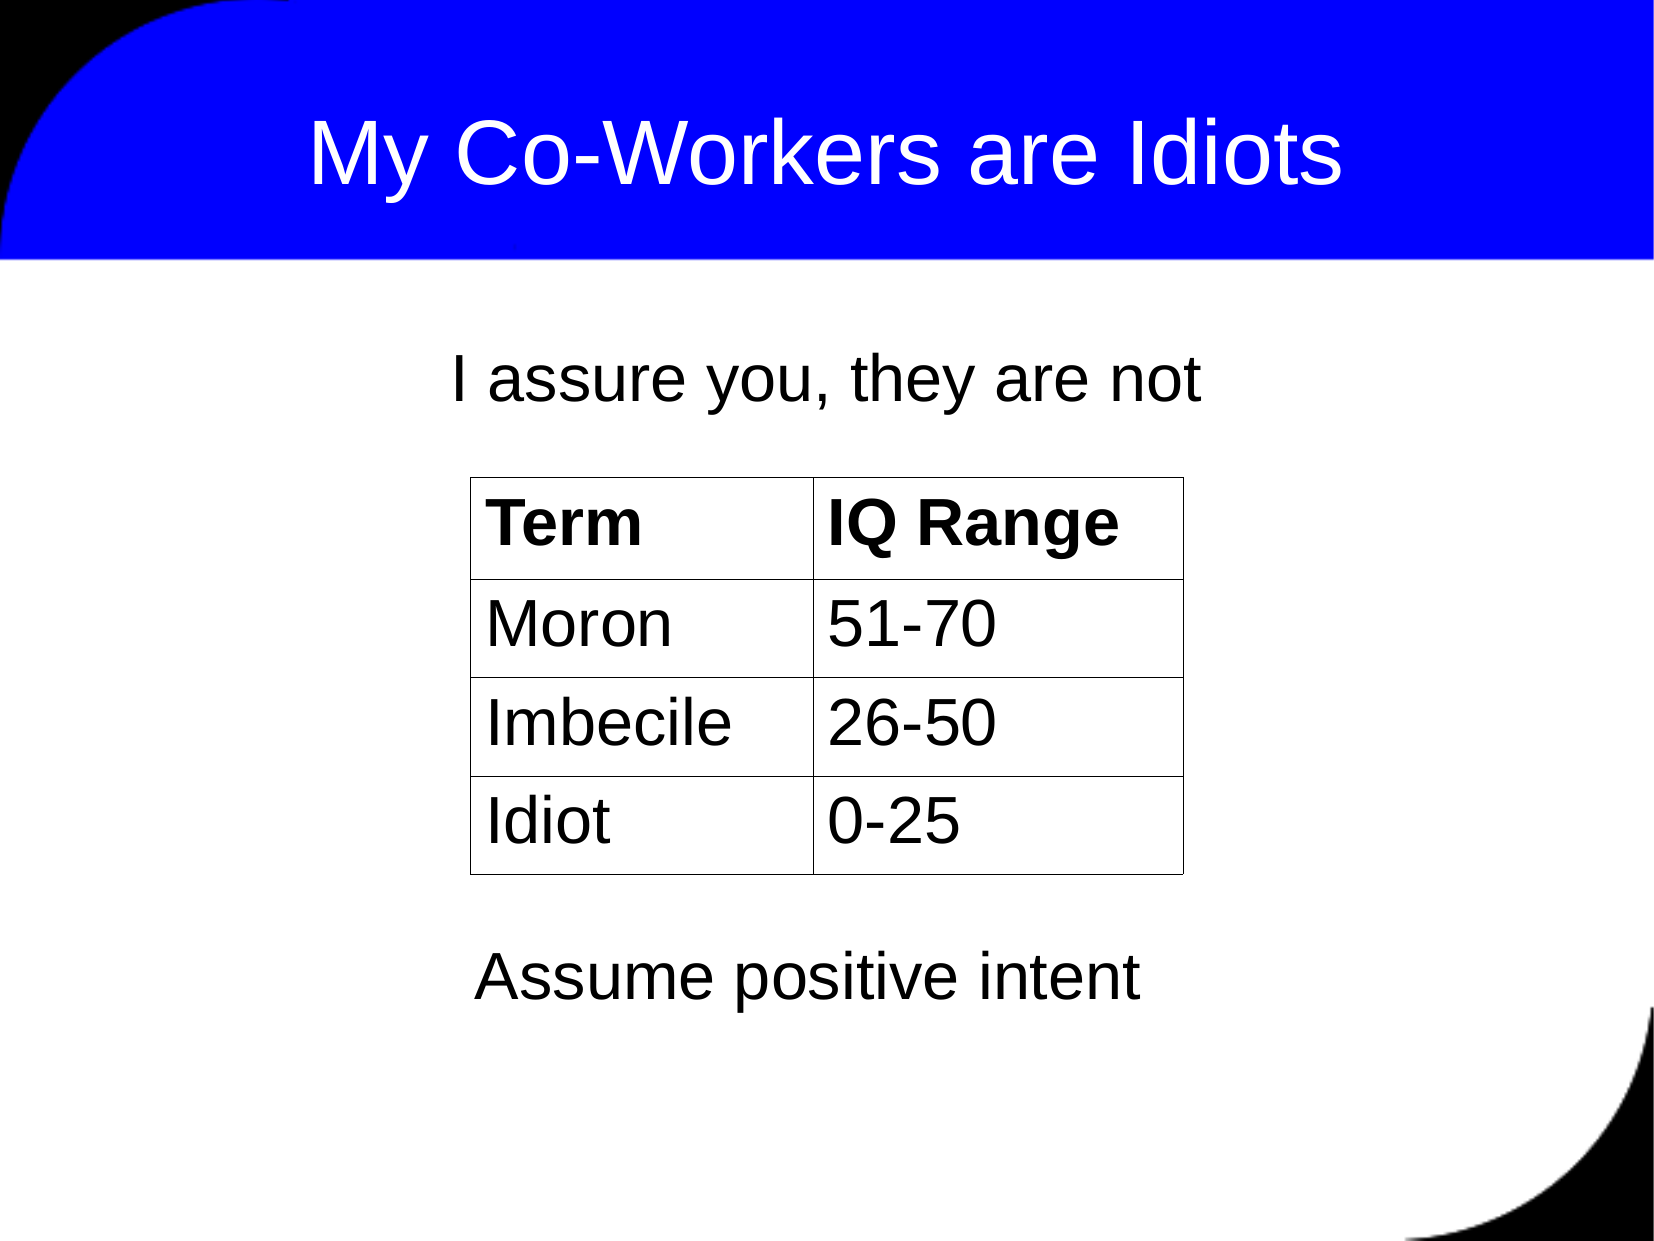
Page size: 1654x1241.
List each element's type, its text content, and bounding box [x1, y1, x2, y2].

table_cell Imbecile [471, 678, 813, 776]
table_cell 26-50 [814, 678, 1183, 776]
table_cell 51-70 [814, 580, 1183, 677]
table_cell Moron [471, 580, 813, 677]
title My Co-Workers are Idiots [82, 56, 1571, 250]
table_cell 0-25 [814, 777, 1183, 874]
table_header IQ Range [814, 478, 1183, 579]
table_header Term [471, 478, 813, 579]
picture [0, 0, 1654, 1241]
table_cell Idiot [471, 777, 813, 874]
subtitle I assure you, they are not Assume positive intent [82, 295, 1571, 1210]
